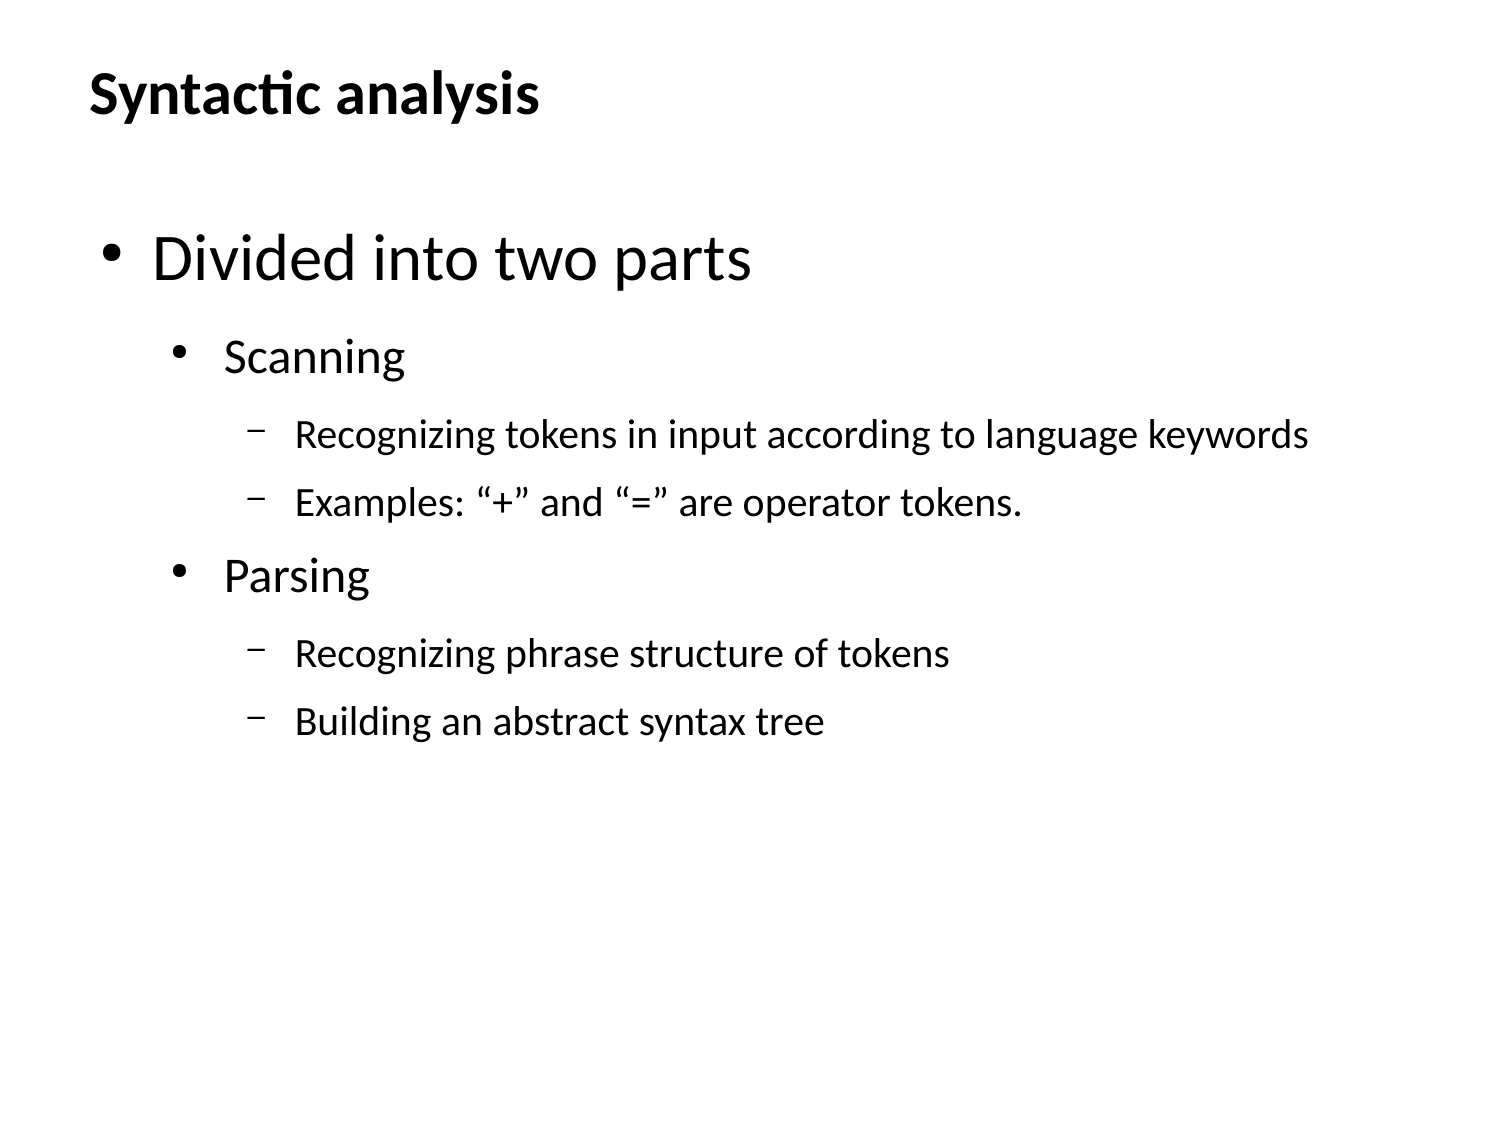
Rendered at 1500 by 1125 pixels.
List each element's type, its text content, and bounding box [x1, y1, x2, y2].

list Divided into two parts Scanning Recognizing tokens in input according to language keywords Examples: “+” and “=” are operator tokens. Parsing Recognizing phrase structure of tokens Building an abstract syntax tree [67, 206, 1418, 950]
title Syntactic analysis [75, 45, 1425, 233]
